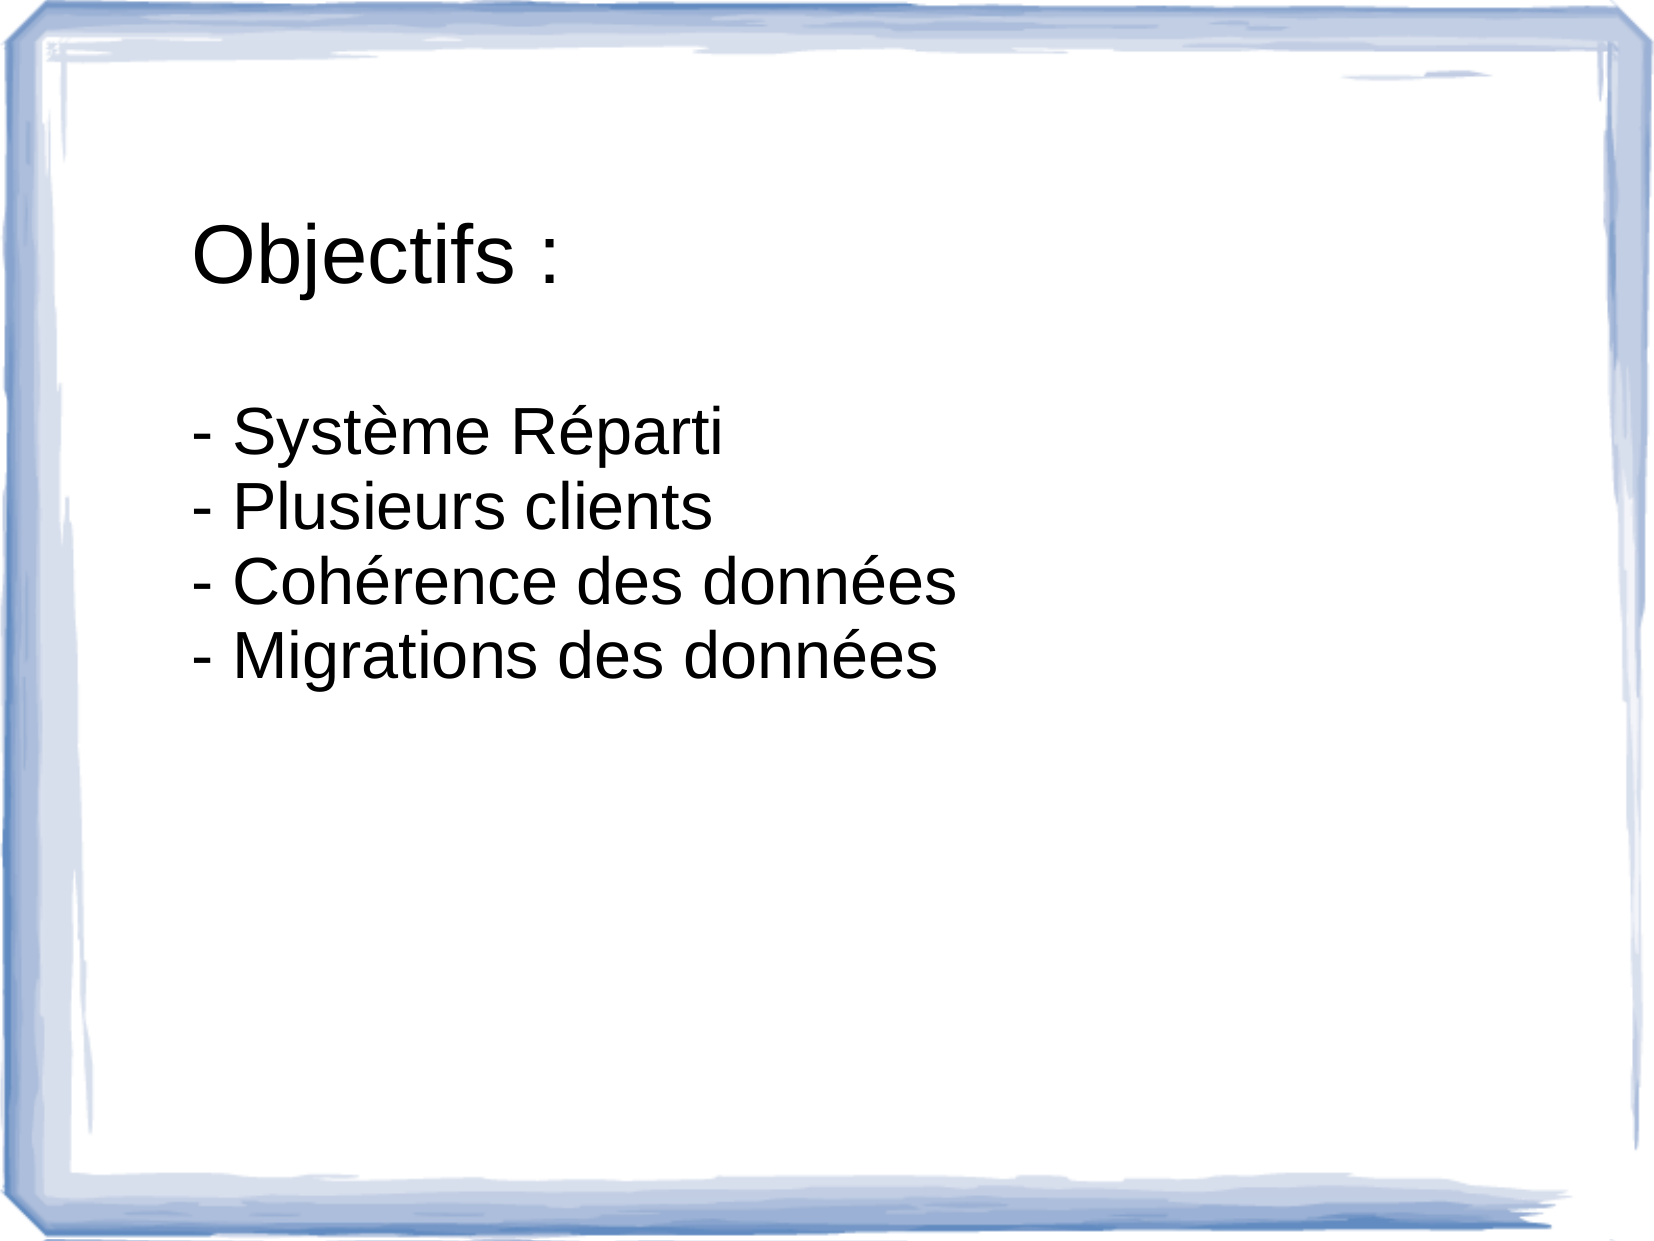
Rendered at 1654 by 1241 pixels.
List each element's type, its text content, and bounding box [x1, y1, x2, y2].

text_box Objectifs : - Système Réparti - Plusieurs clients - Cohérence des données - Migrations des données [177, 200, 1501, 701]
picture [0, 0, 1654, 1241]
